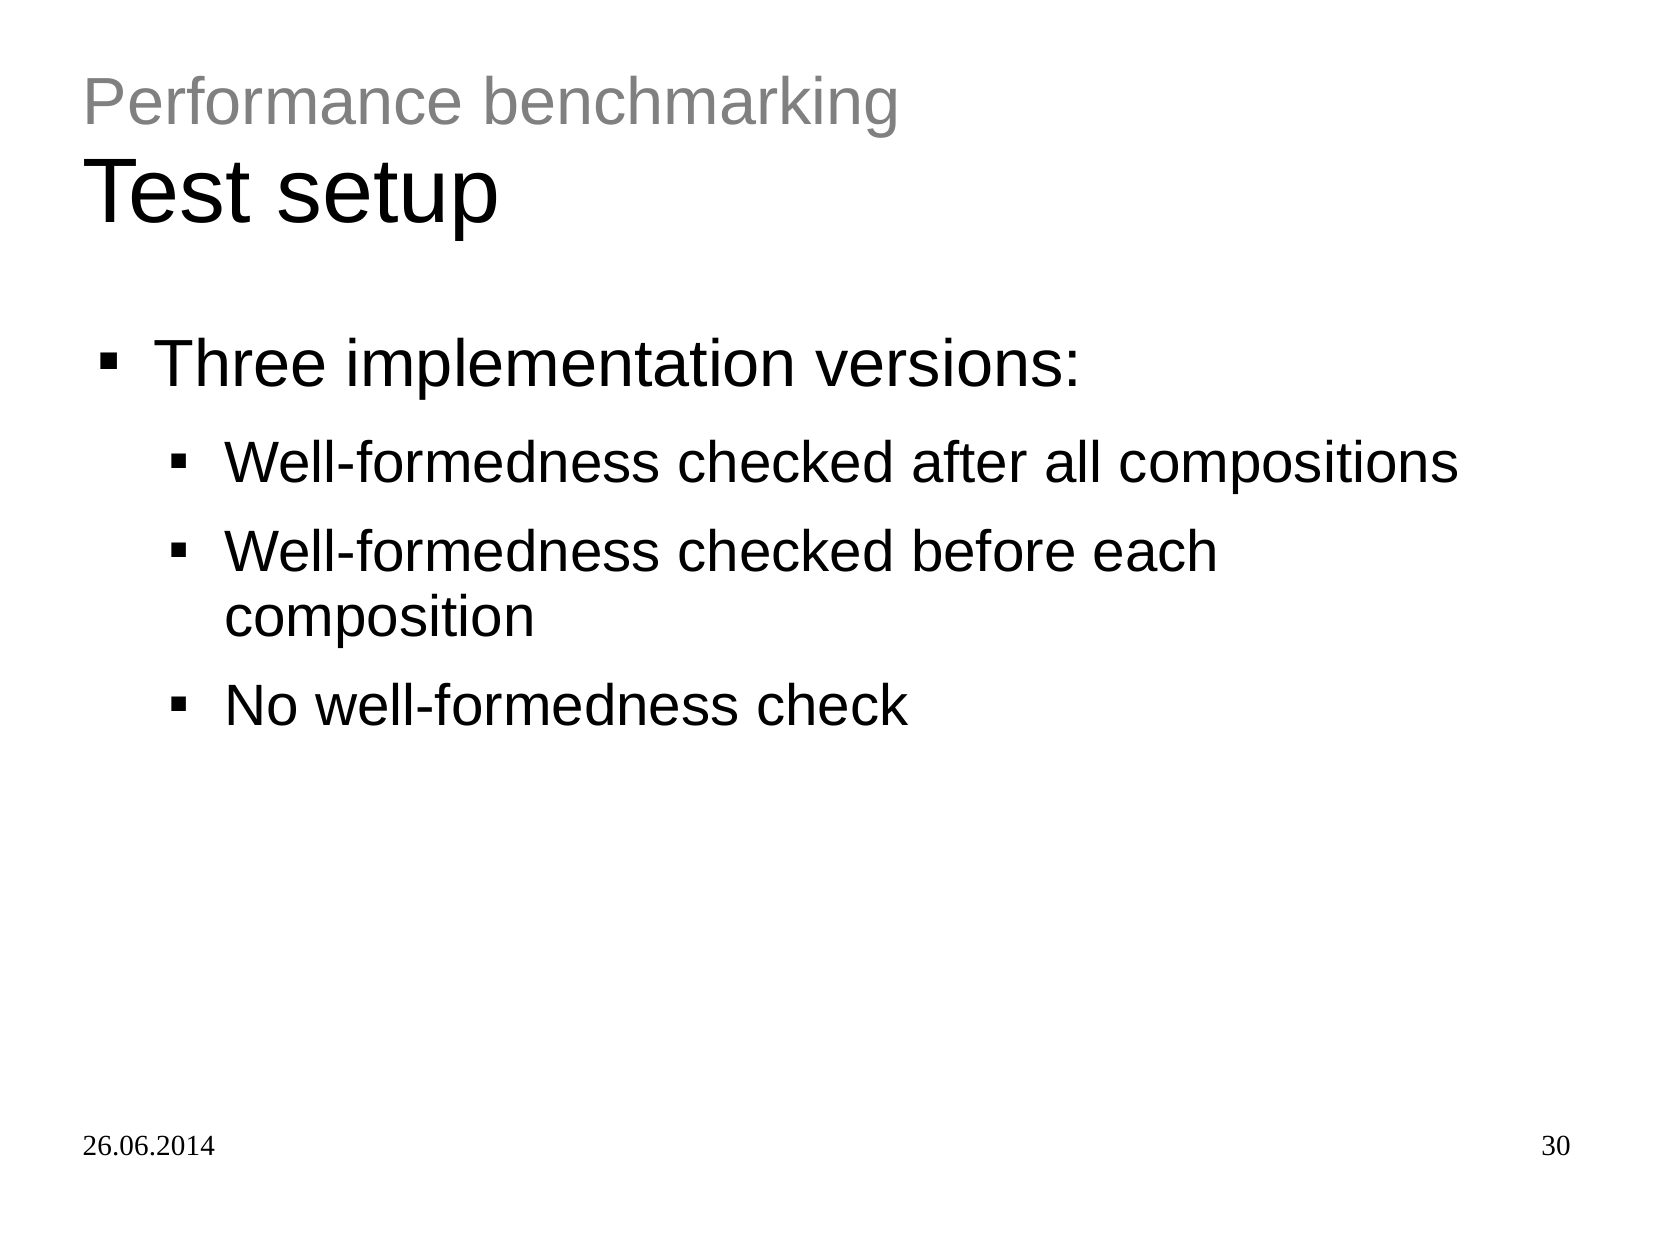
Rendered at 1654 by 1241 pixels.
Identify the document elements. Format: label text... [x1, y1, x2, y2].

list Three implementation versions: Well-formedness checked after all compositions Well-formedness checked before each composition No well-formedness check [82, 325, 1538, 1045]
title Performance benchmarking Test setup [82, 49, 1571, 257]
